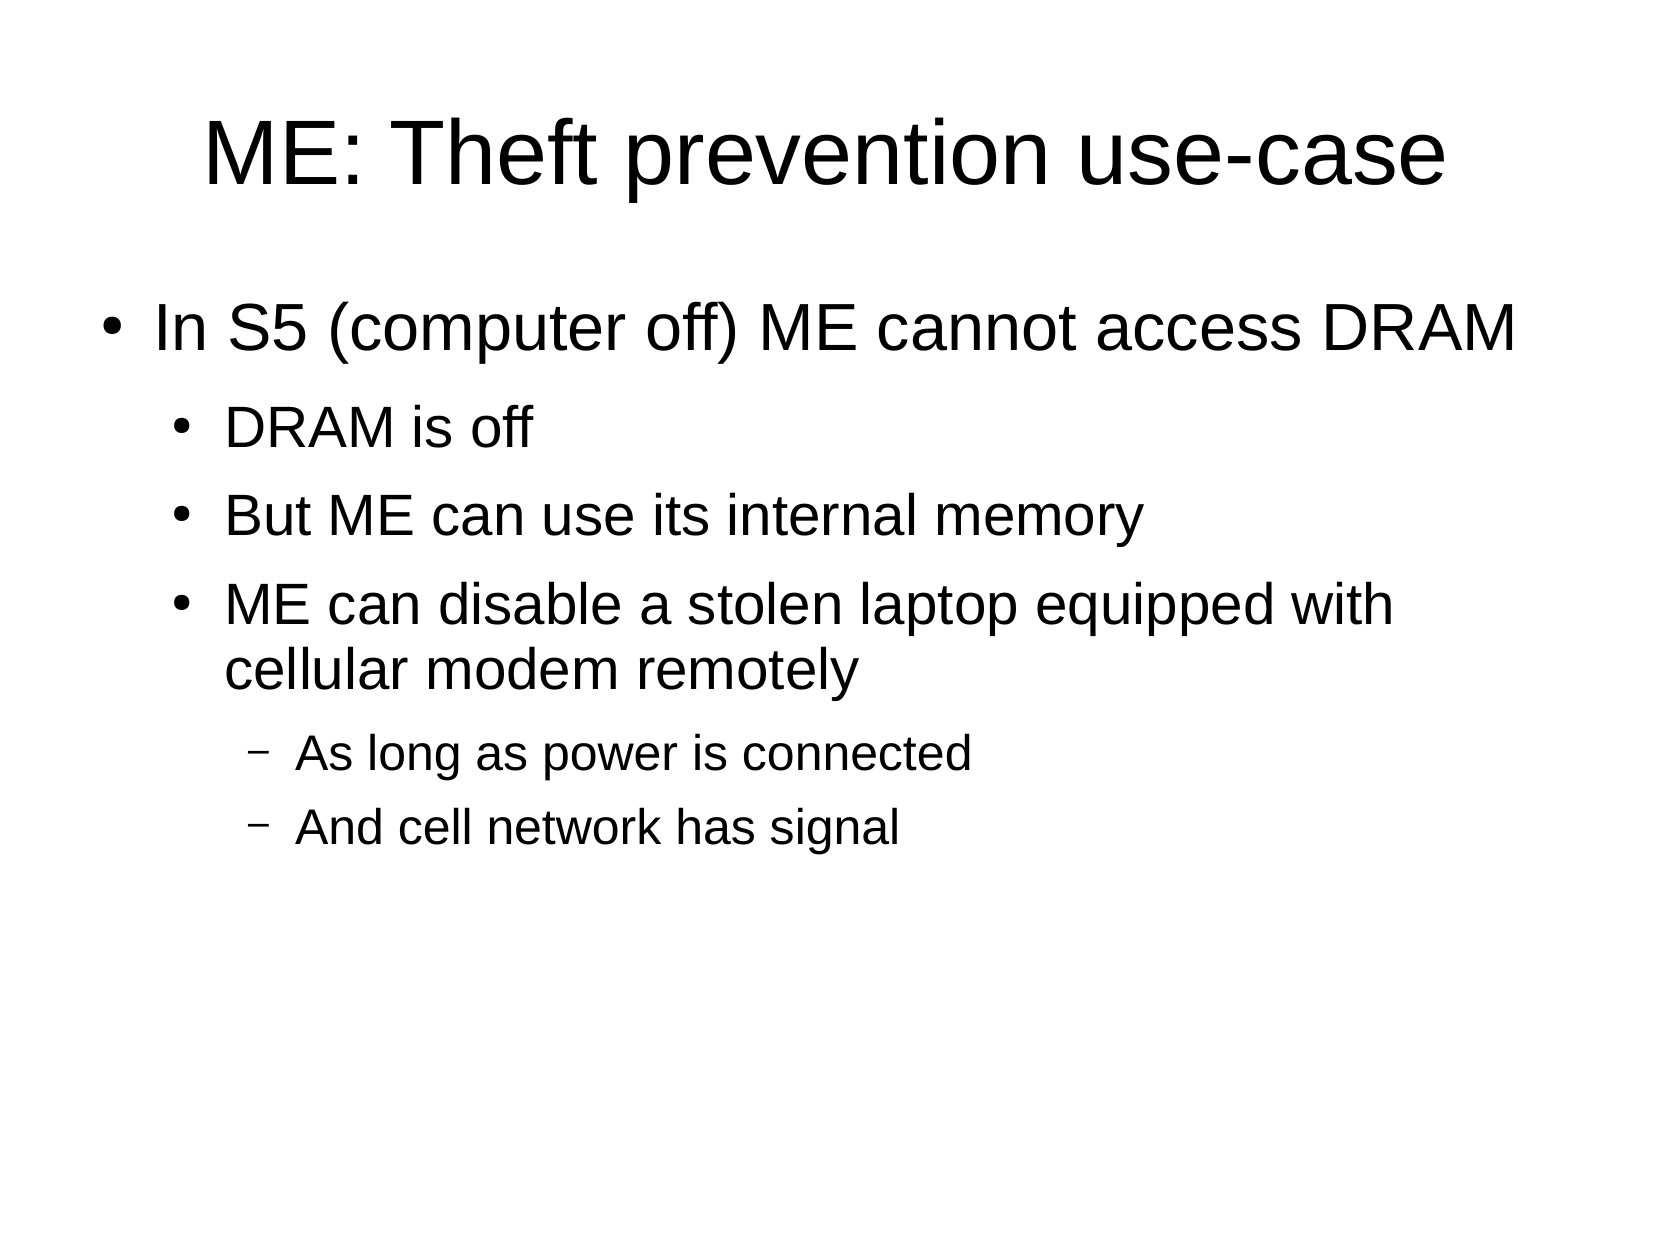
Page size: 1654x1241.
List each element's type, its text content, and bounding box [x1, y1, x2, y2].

list In S5 (computer off) ME cannot access DRAM DRAM is off But ME can use its internal memory ME can disable a stolen laptop equipped with cellular modem remotely As long as power is connected And cell network has signal [82, 290, 1571, 1010]
title ME: Theft prevention use-case [82, 49, 1571, 257]
